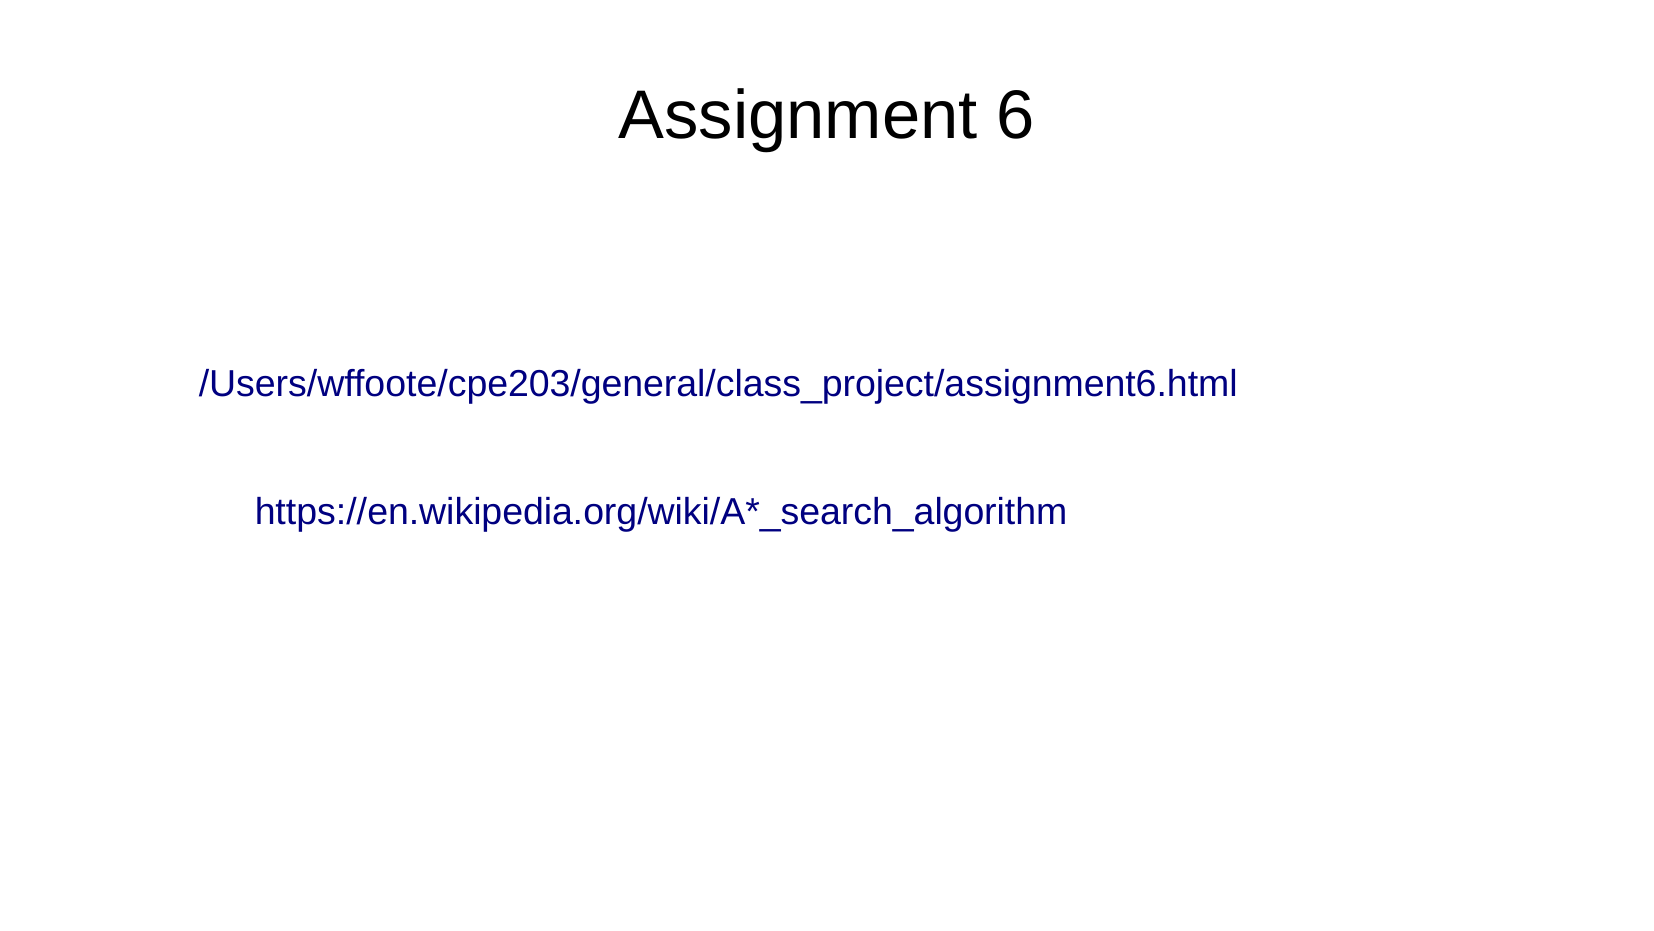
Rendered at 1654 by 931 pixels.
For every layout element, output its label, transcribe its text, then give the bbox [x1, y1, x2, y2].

text_box https://en.wikipedia.org/wiki/A*_search_algorithm [240, 483, 1083, 541]
title Assignment 6 [82, 37, 1571, 193]
text_box /Users/wffoote/cpe203/general/class_project/assignment6.html [183, 355, 1447, 426]
